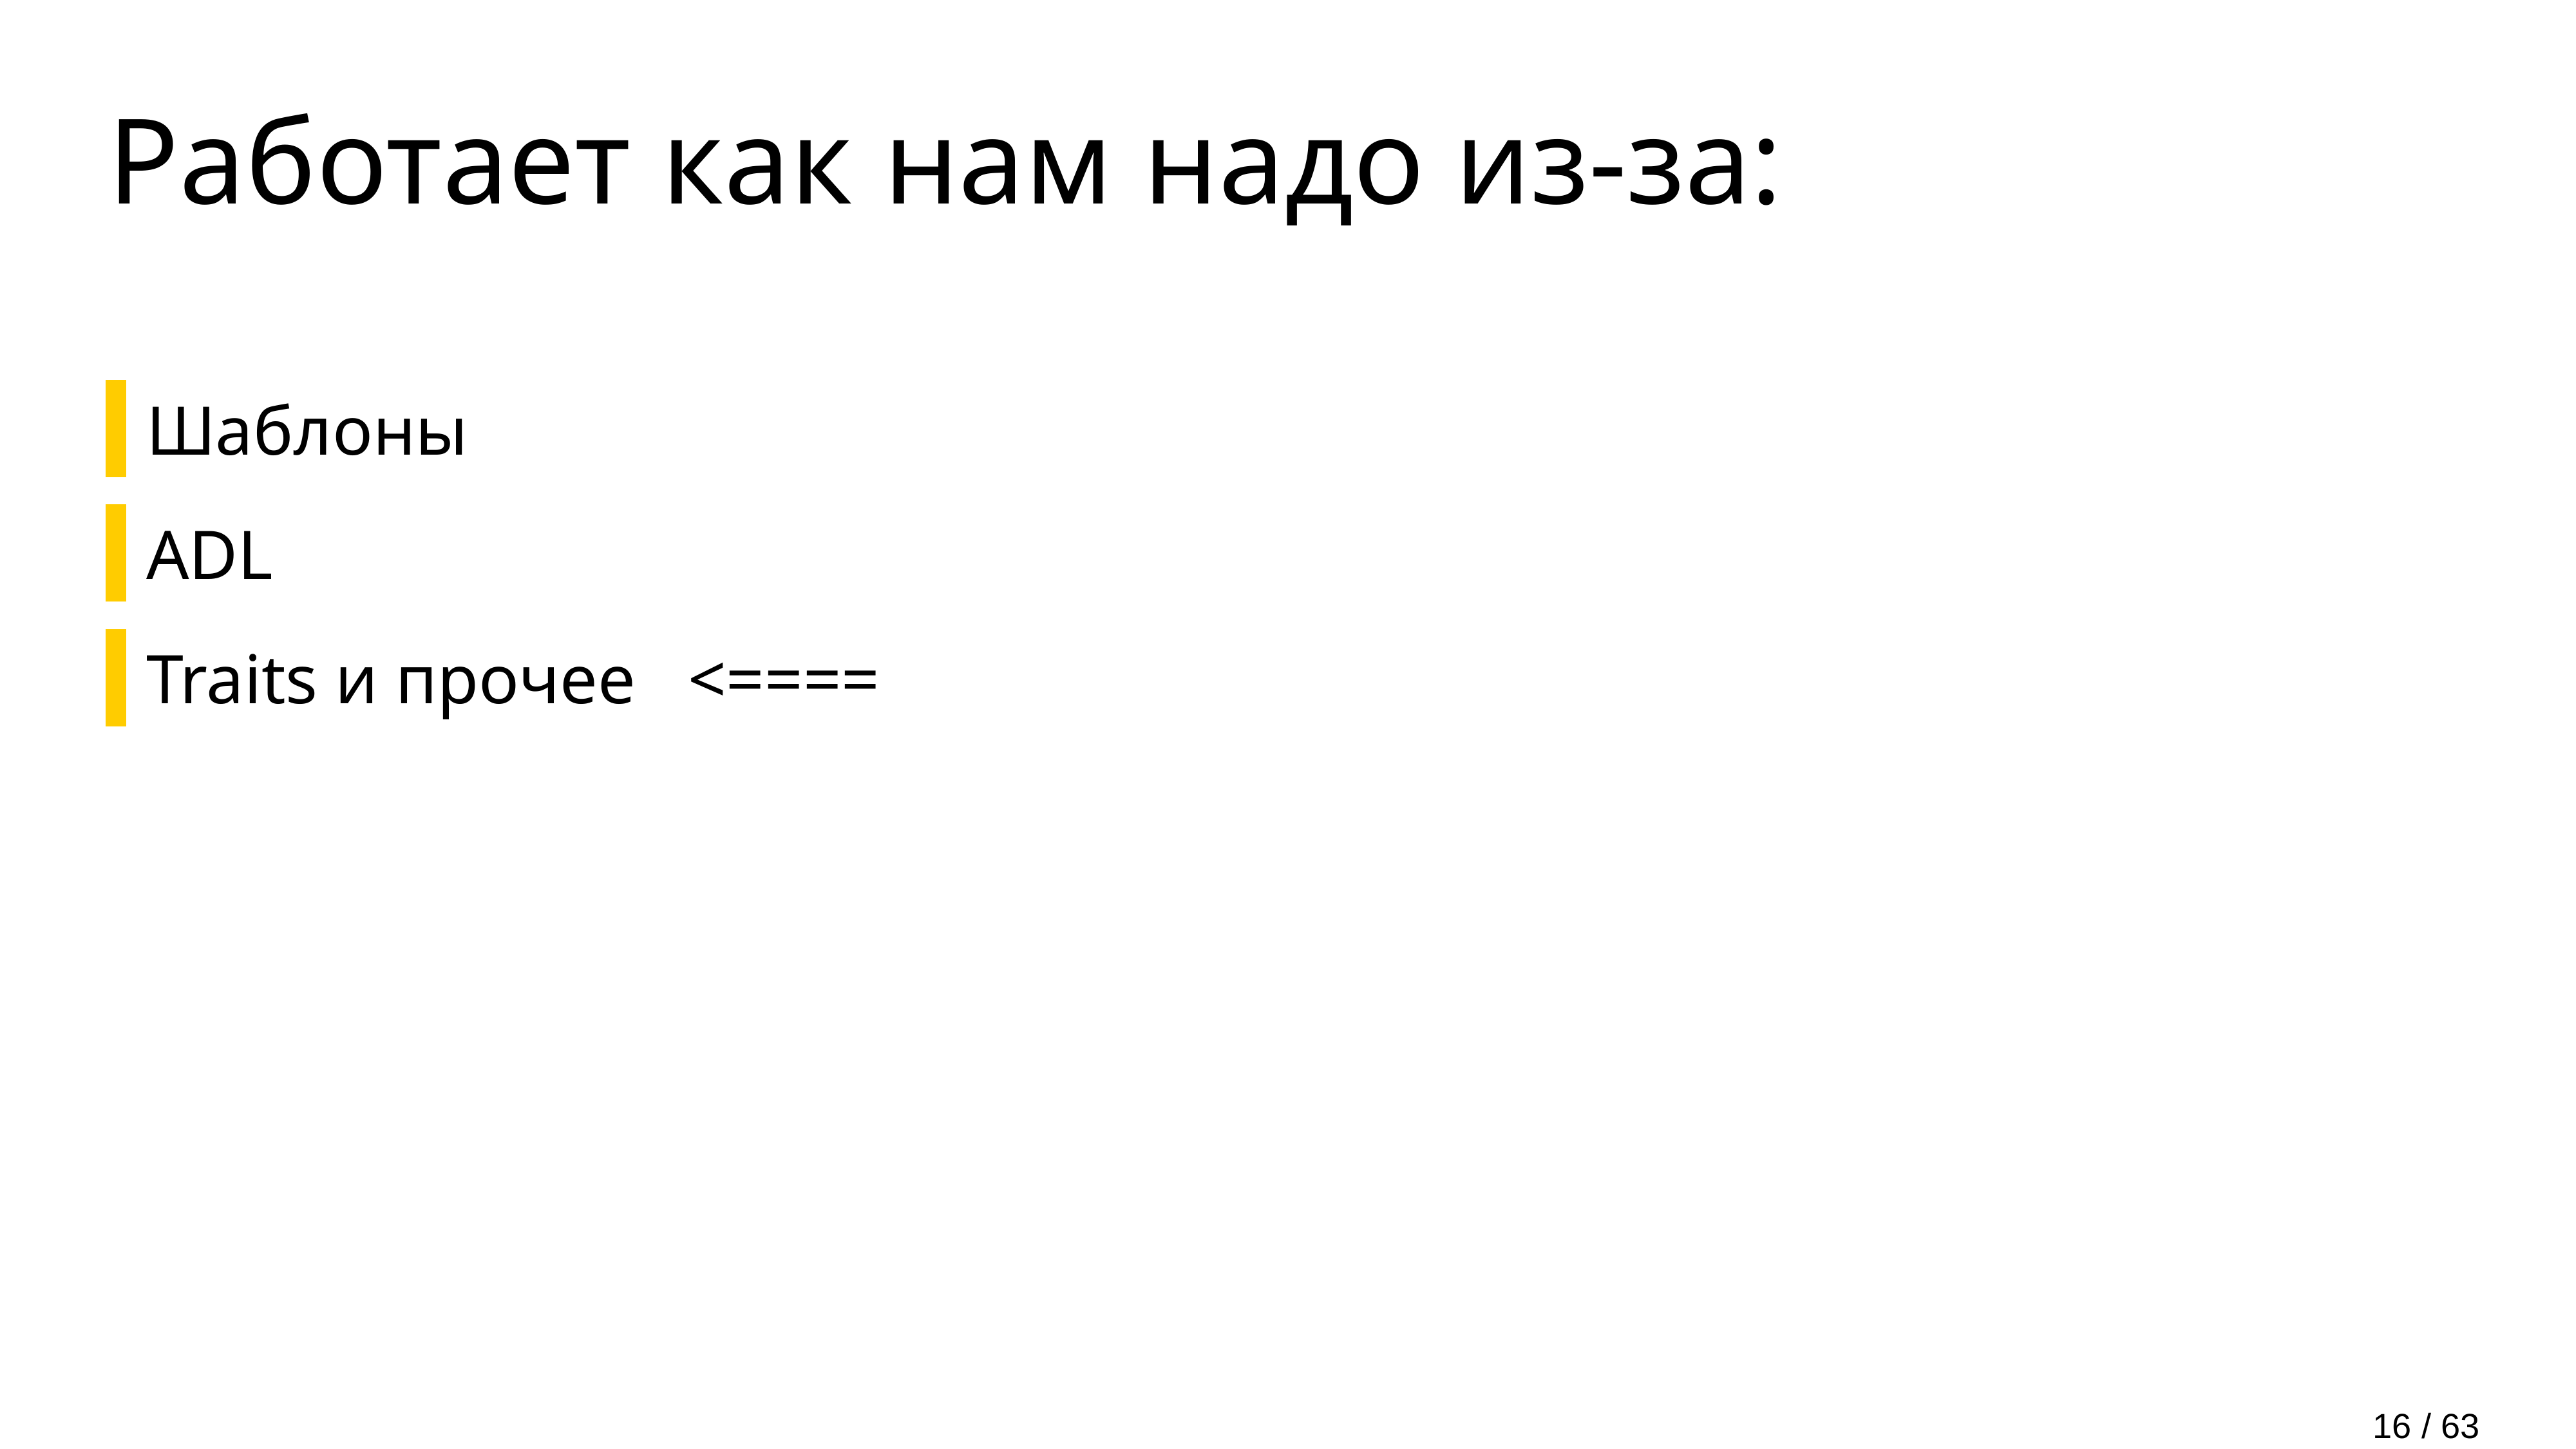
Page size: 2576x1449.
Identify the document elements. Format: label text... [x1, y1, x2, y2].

title Работает как нам надо из-за: [108, 80, 2468, 242]
text_box <number> / 63 [2363, 1402, 2576, 1449]
text_box Шаблоны ADL Traits и прочее <==== [96, 364, 2512, 1419]
